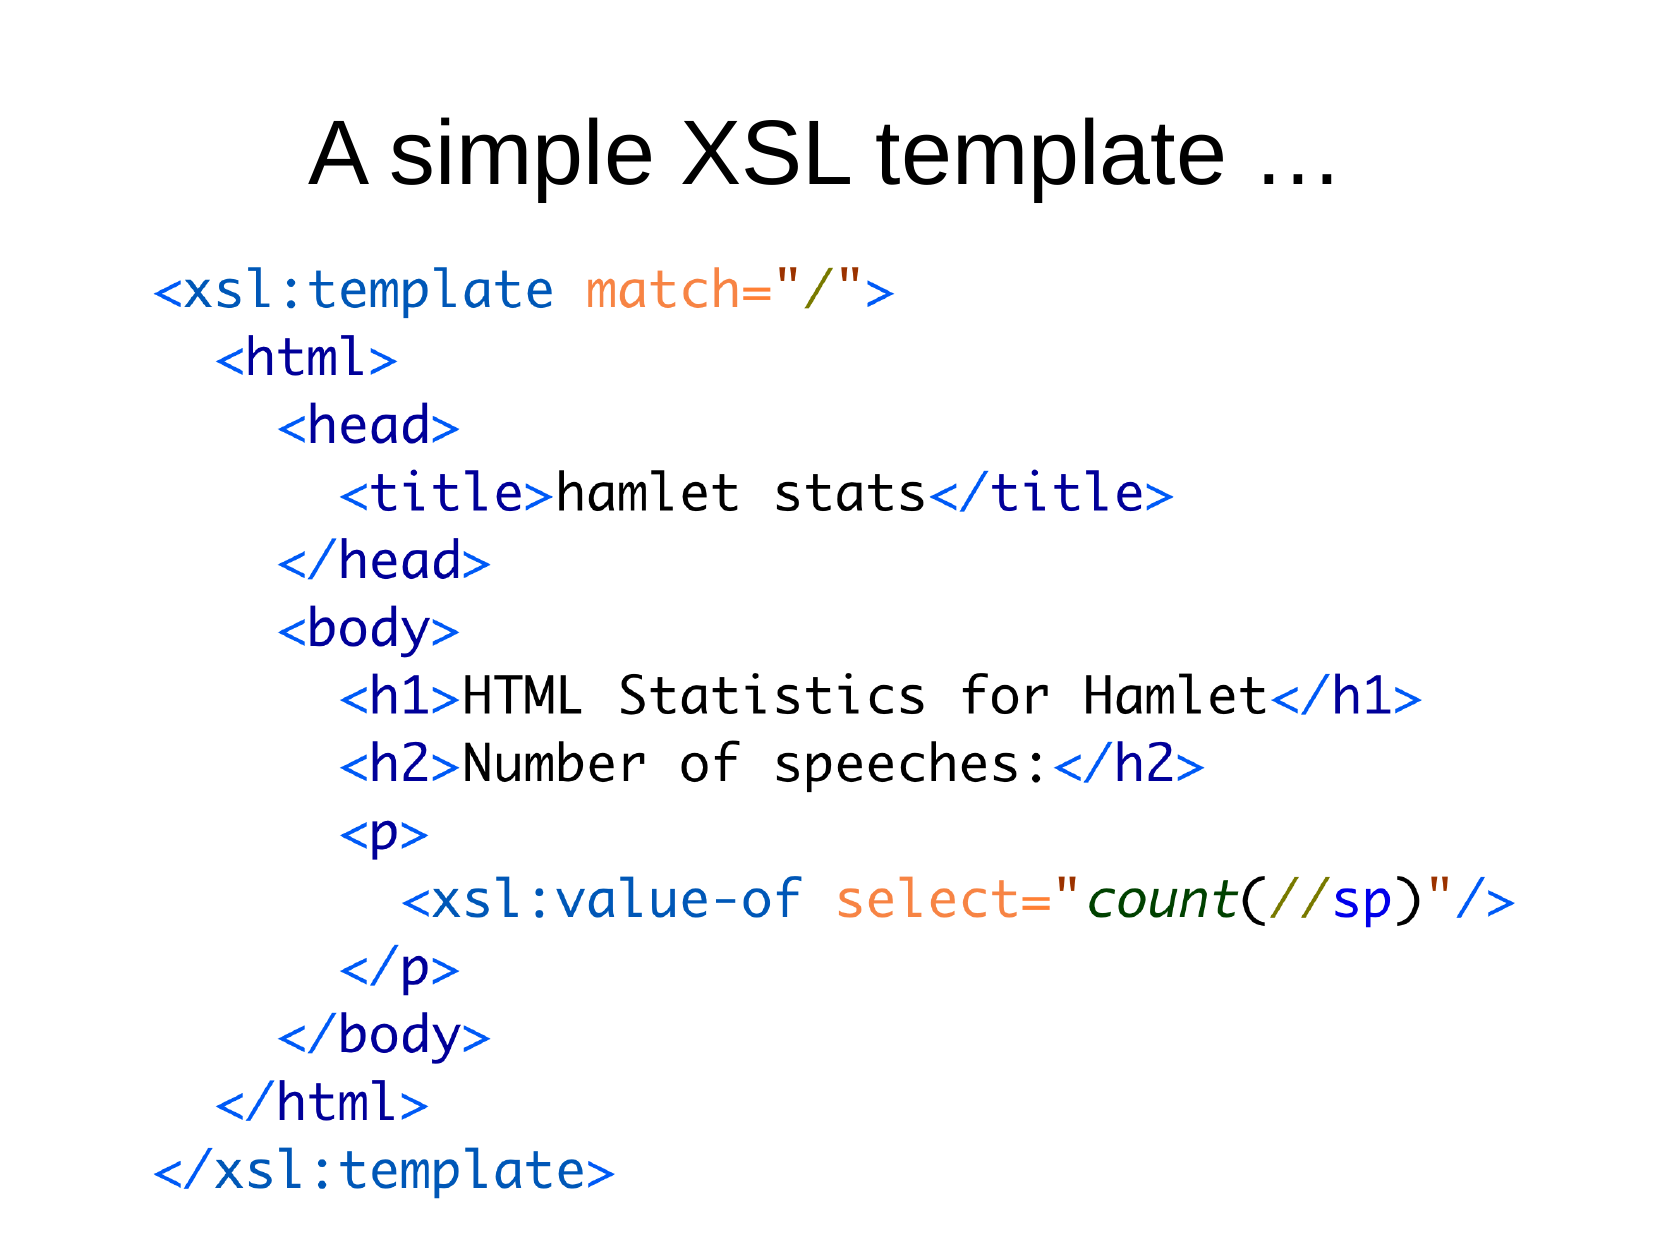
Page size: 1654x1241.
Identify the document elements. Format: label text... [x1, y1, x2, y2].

title A simple XSL template … [82, 49, 1571, 257]
picture [126, 249, 1558, 1224]
